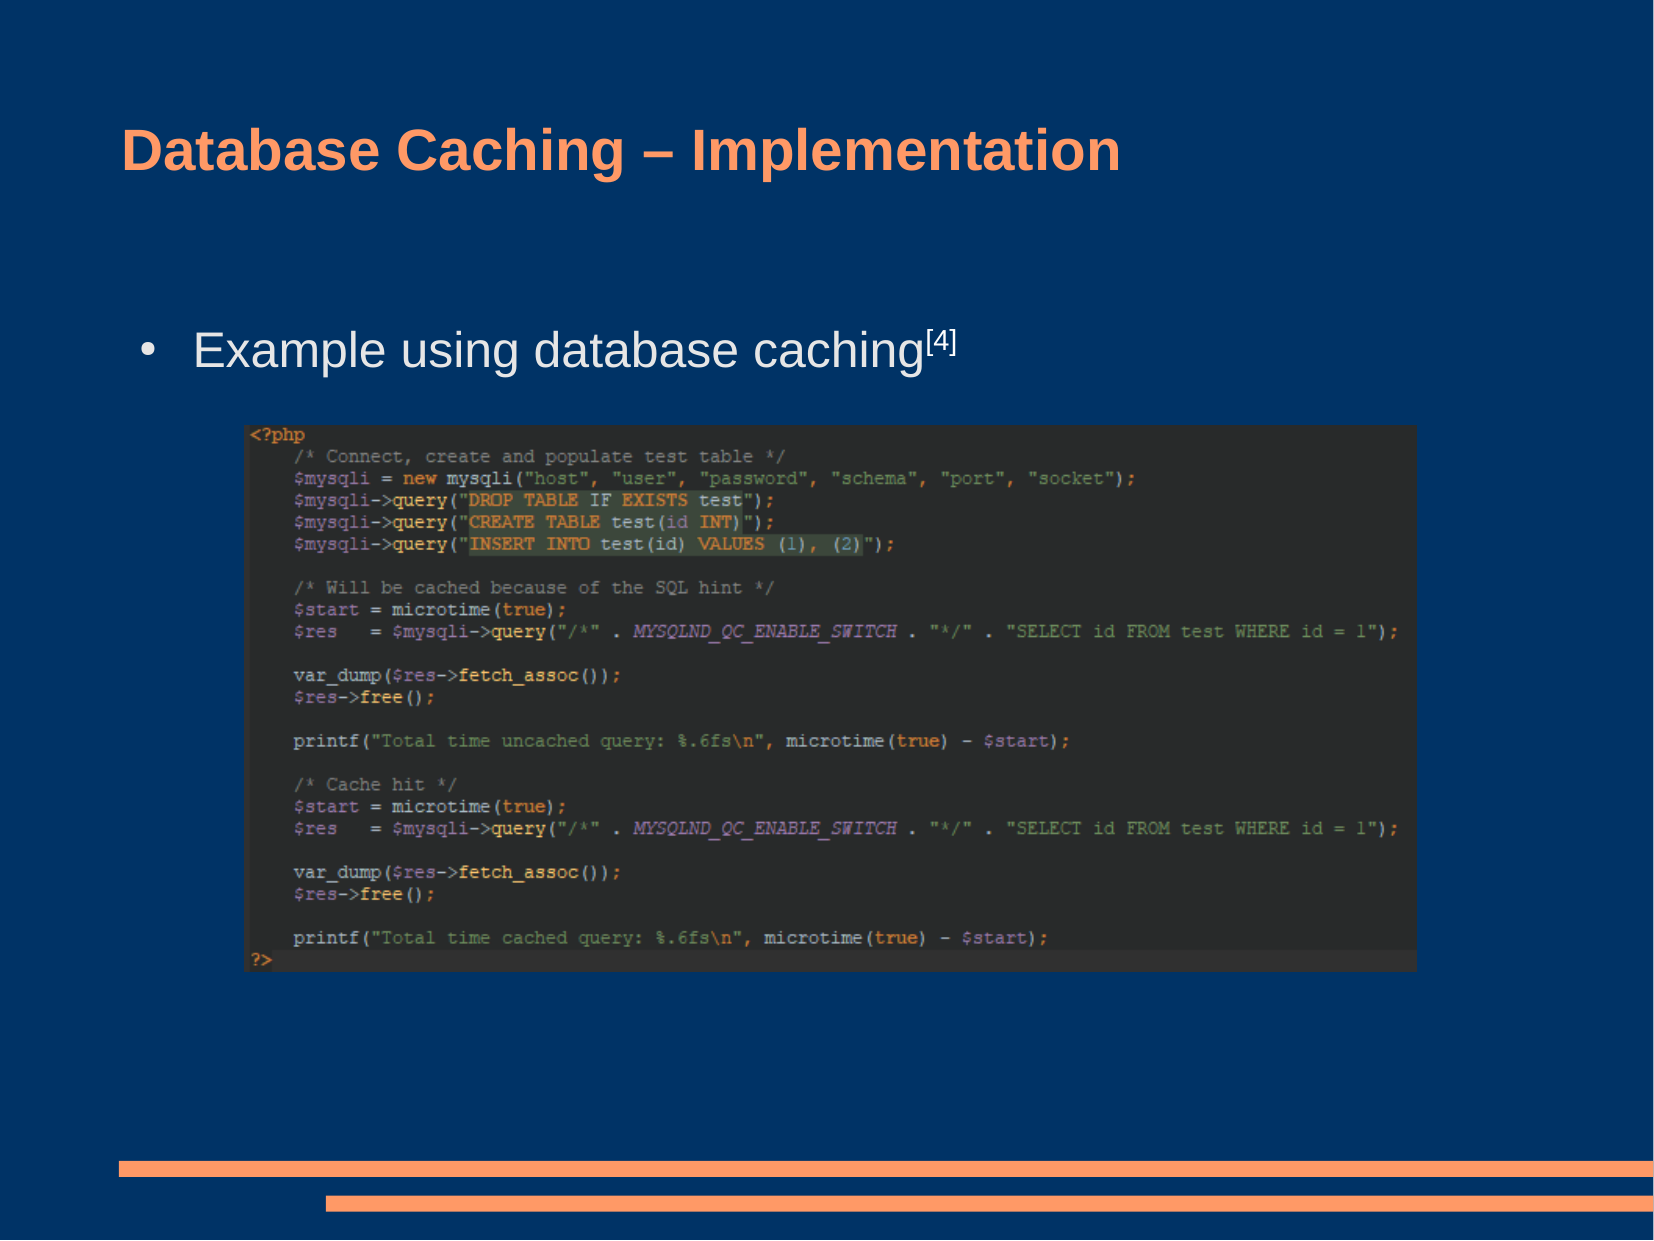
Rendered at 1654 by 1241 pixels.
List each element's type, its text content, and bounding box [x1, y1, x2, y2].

title Database Caching – Implementation [121, 46, 1534, 254]
picture [244, 425, 1417, 973]
list Example using database caching[4] [121, 322, 1561, 1132]
